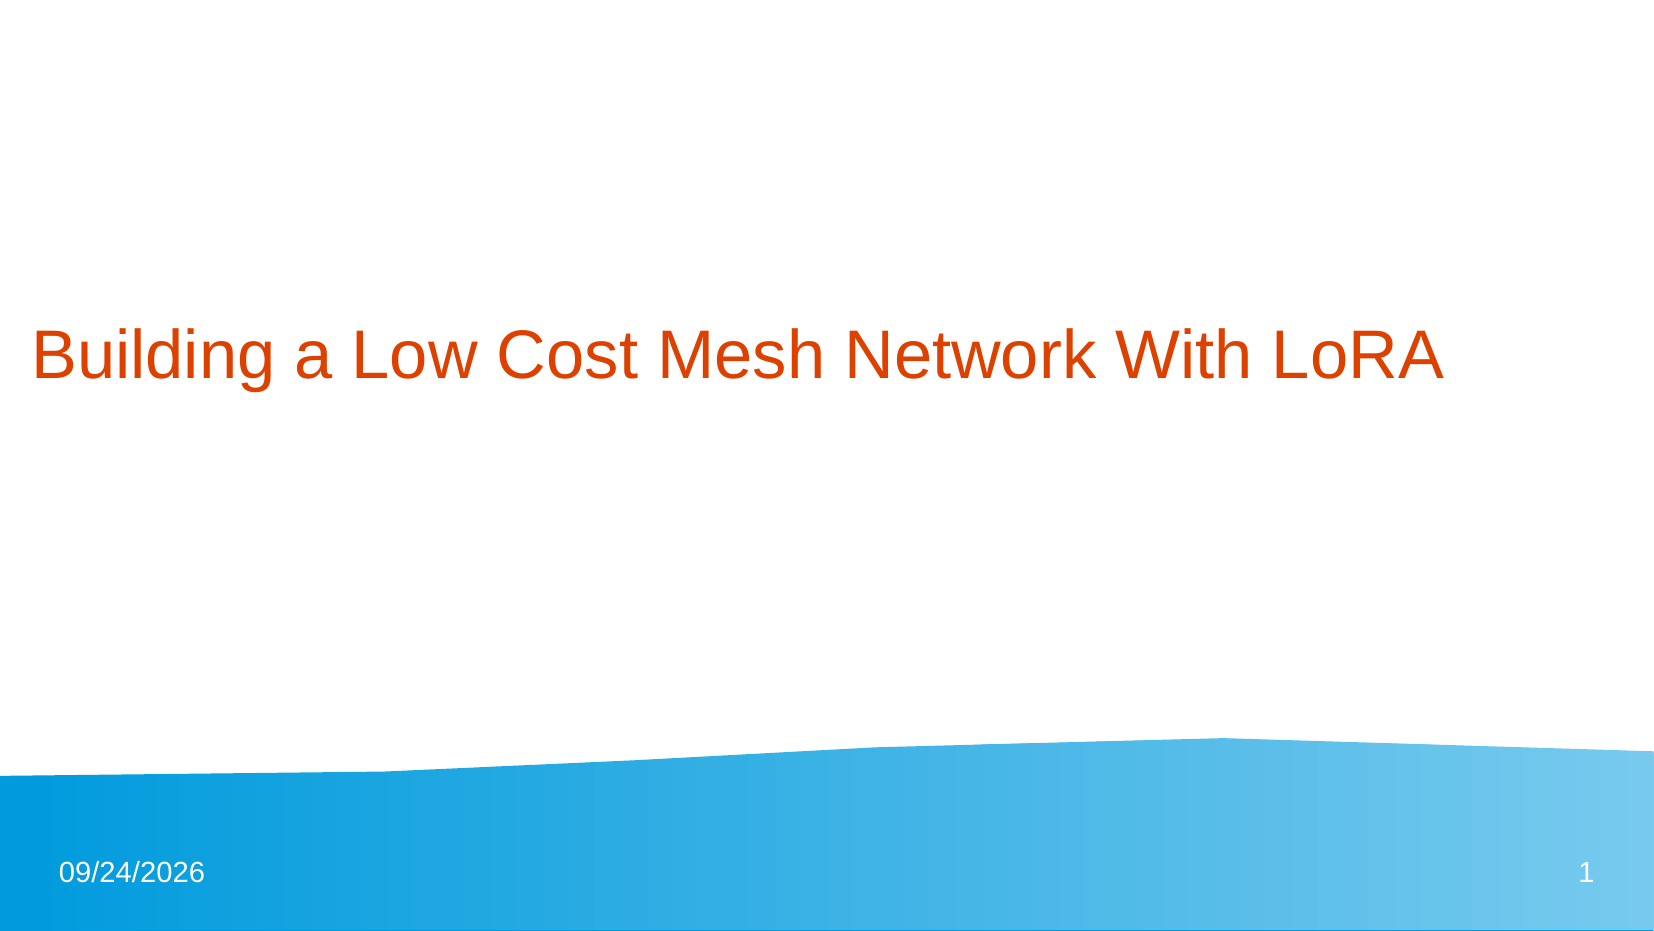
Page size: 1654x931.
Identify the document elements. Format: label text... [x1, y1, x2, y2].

title Building a Low Cost Mesh Network With LoRA [0, 265, 1477, 443]
